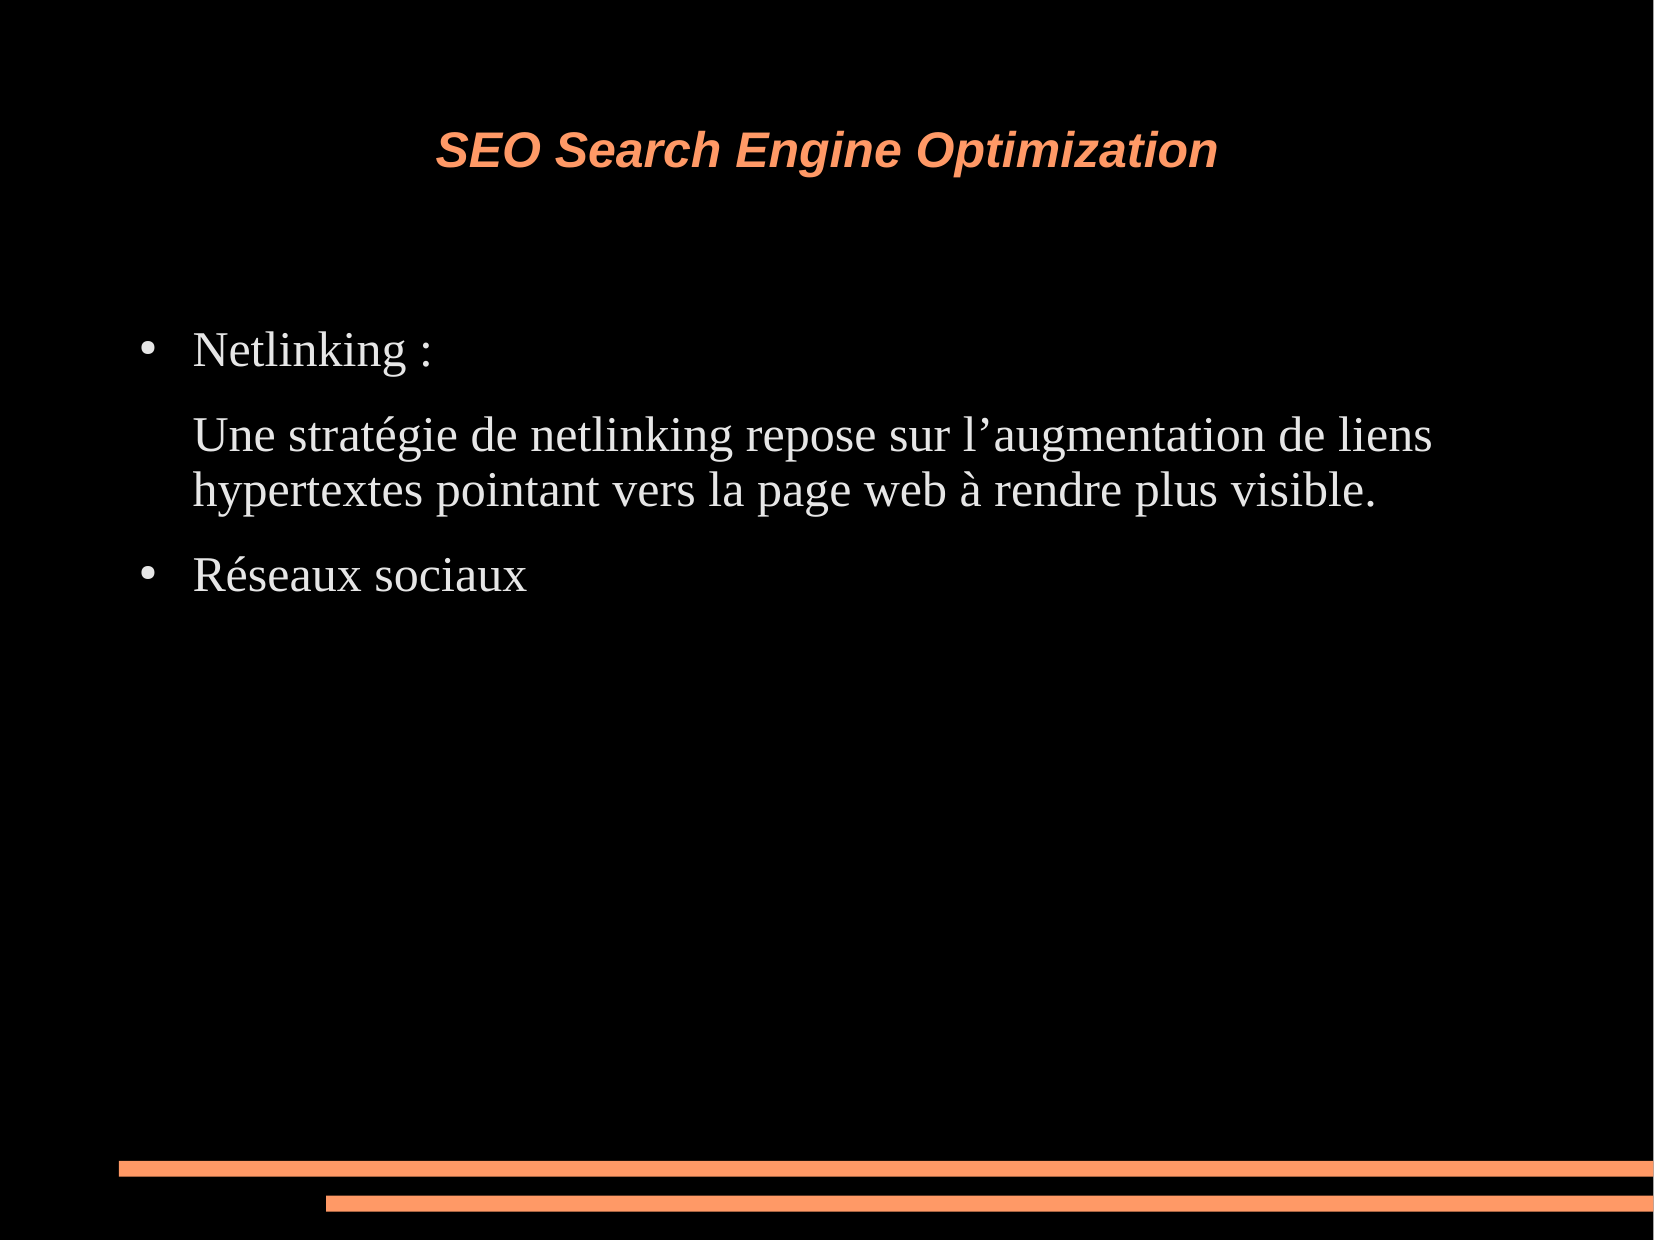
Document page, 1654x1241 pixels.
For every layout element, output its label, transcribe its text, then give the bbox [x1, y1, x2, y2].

title SEO Search Engine Optimization [121, 46, 1534, 254]
list Netlinking : Une stratégie de netlinking repose sur l’augmentation de liens hypertextes pointant vers la page web à rendre plus visible. Réseaux sociaux [121, 322, 1561, 1132]
